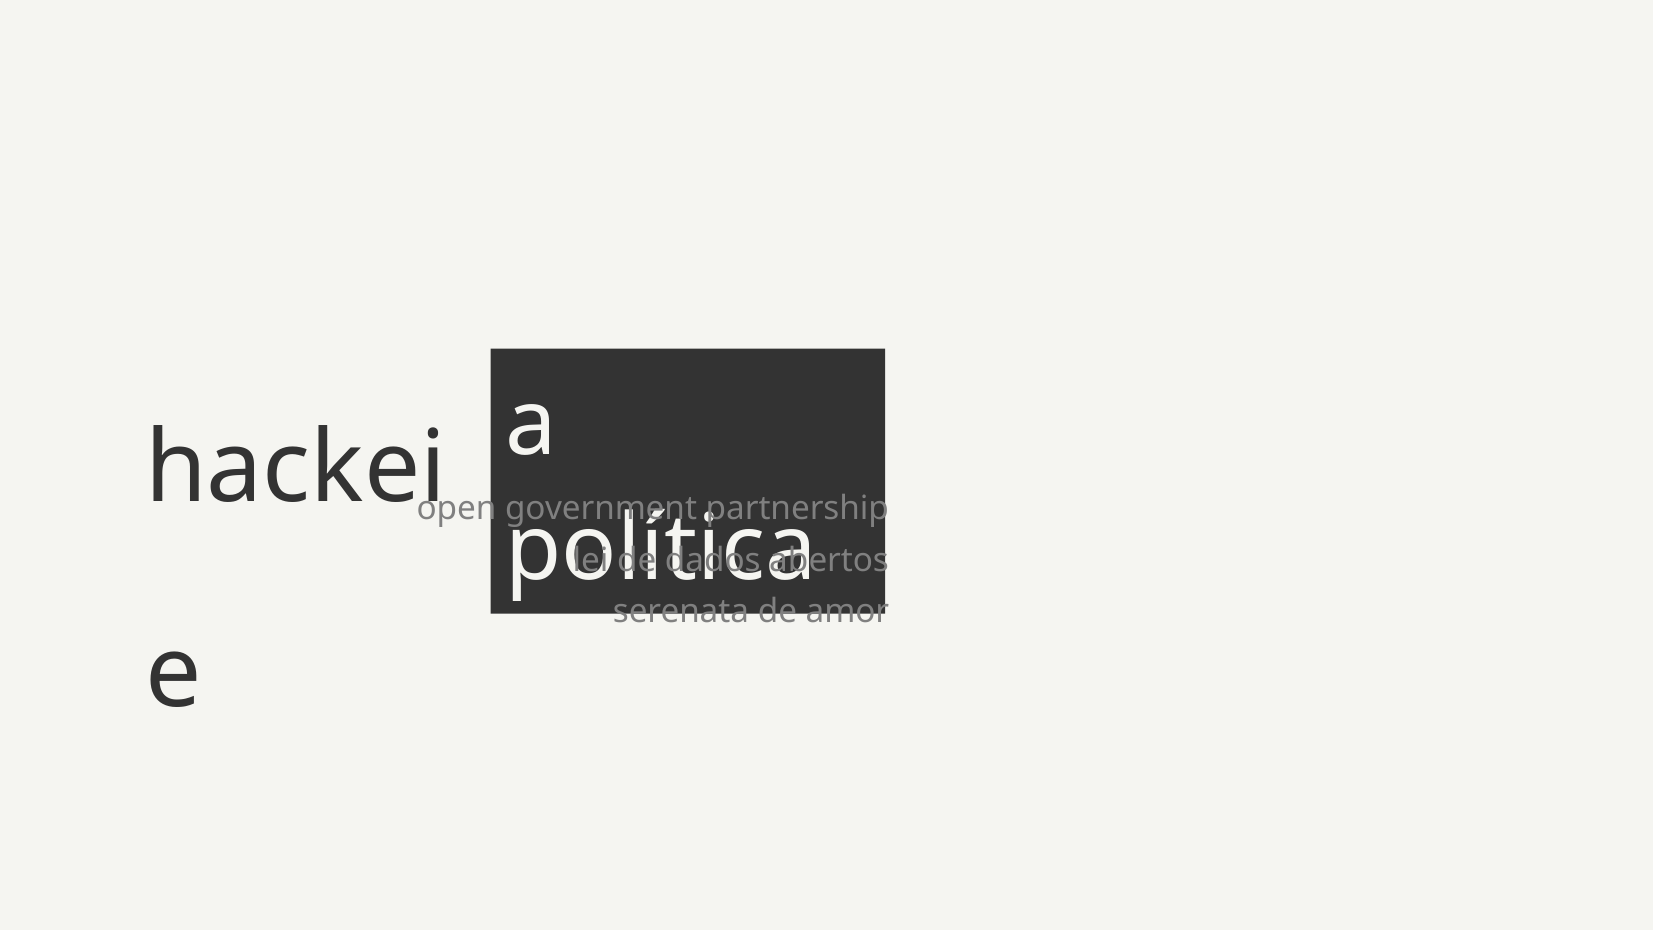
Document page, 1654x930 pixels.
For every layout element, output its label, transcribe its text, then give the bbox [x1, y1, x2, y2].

text_box hackeie [130, 319, 496, 560]
text_box a política [490, 348, 886, 456]
text_box open government partnership lei de dados abertos serenata de amor [346, 477, 905, 631]
